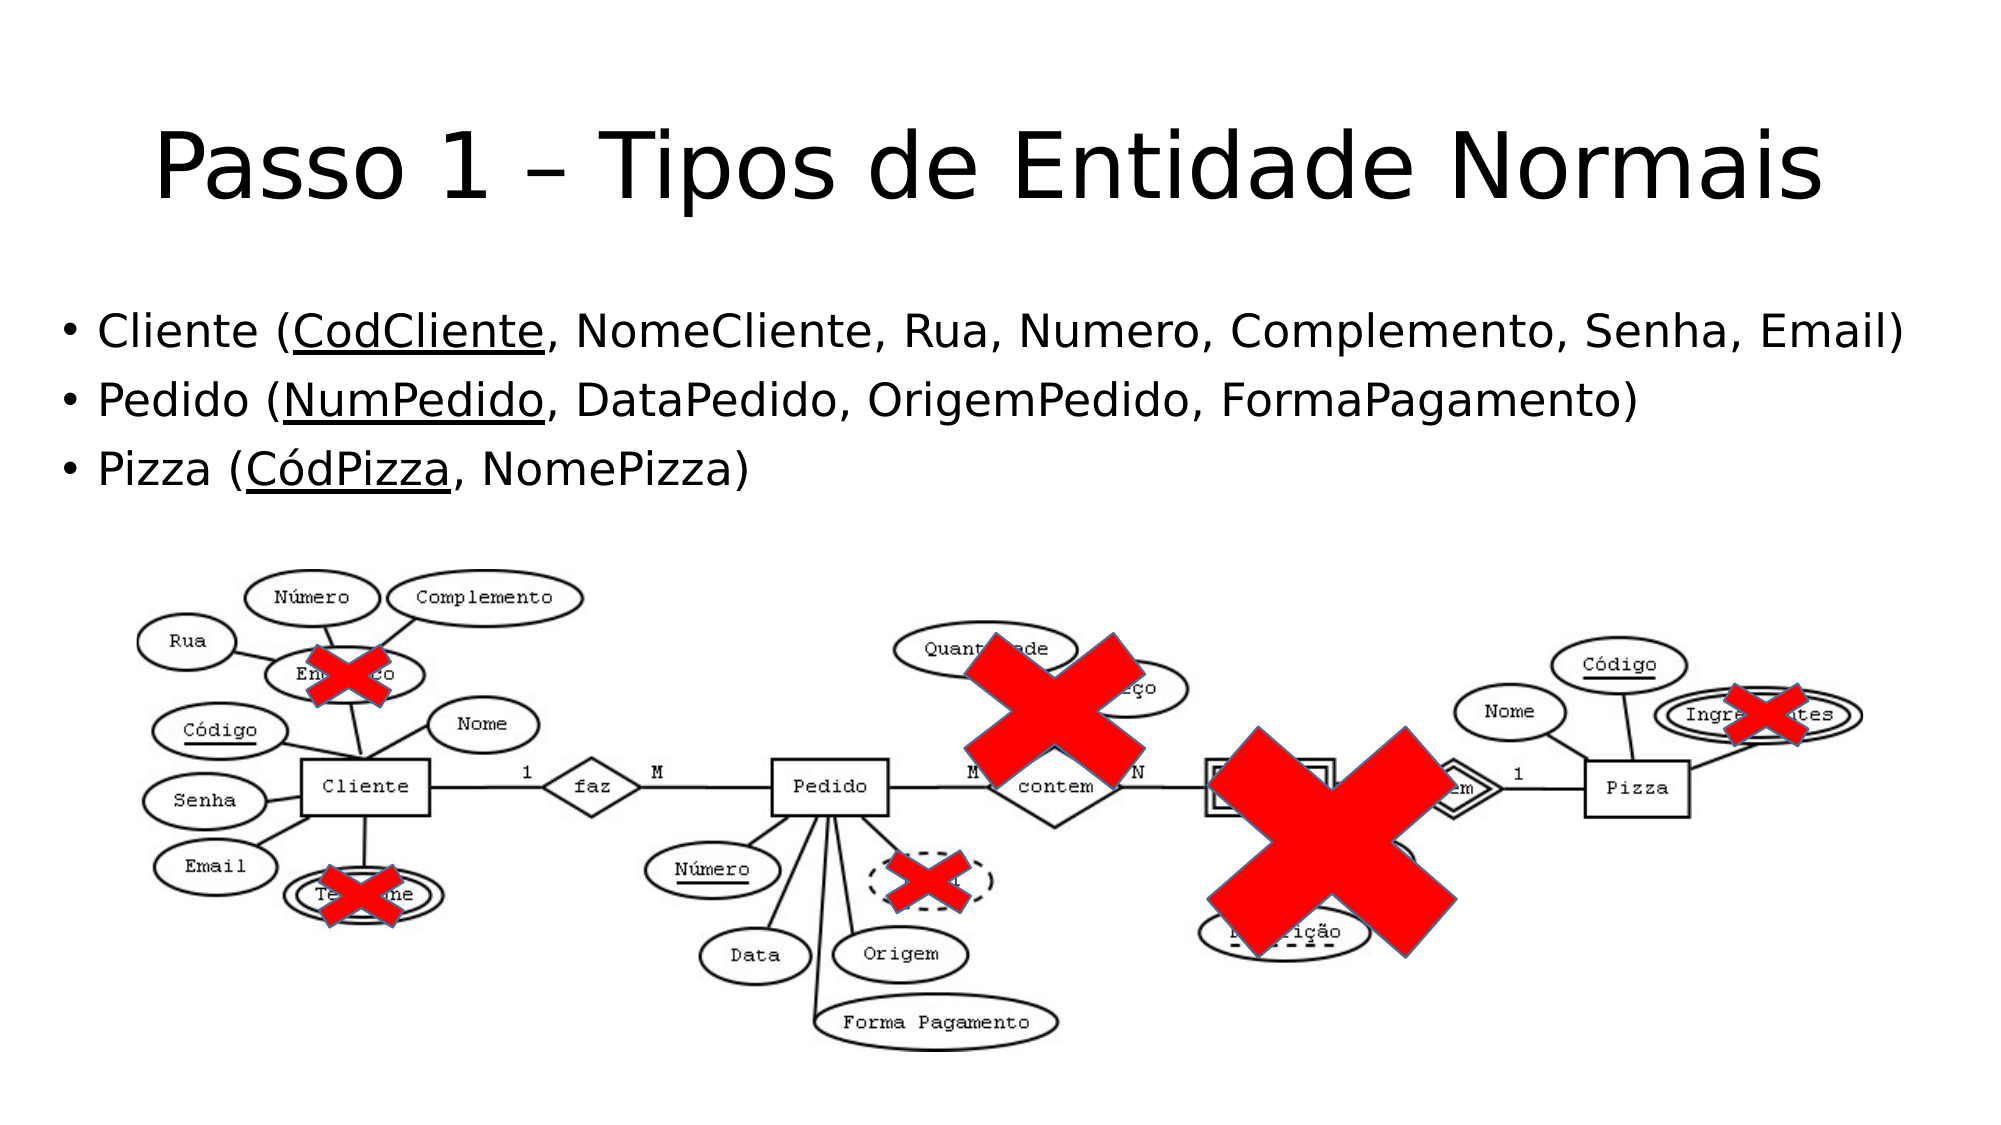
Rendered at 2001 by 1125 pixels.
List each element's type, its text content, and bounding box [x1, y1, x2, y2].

text_box Cliente (CodCliente, NomeCliente, Rua, Numero, Complemento, Senha, Email) Pedido (NumPedido, DataPedido, OrigemPedido, FormaPagamento) Pizza (CódPizza, NomePizza) [60, 284, 1919, 496]
title Passo 1 – Tipos de Entidade Normais [150, 104, 1834, 284]
text_box [136, 569, 1864, 1052]
